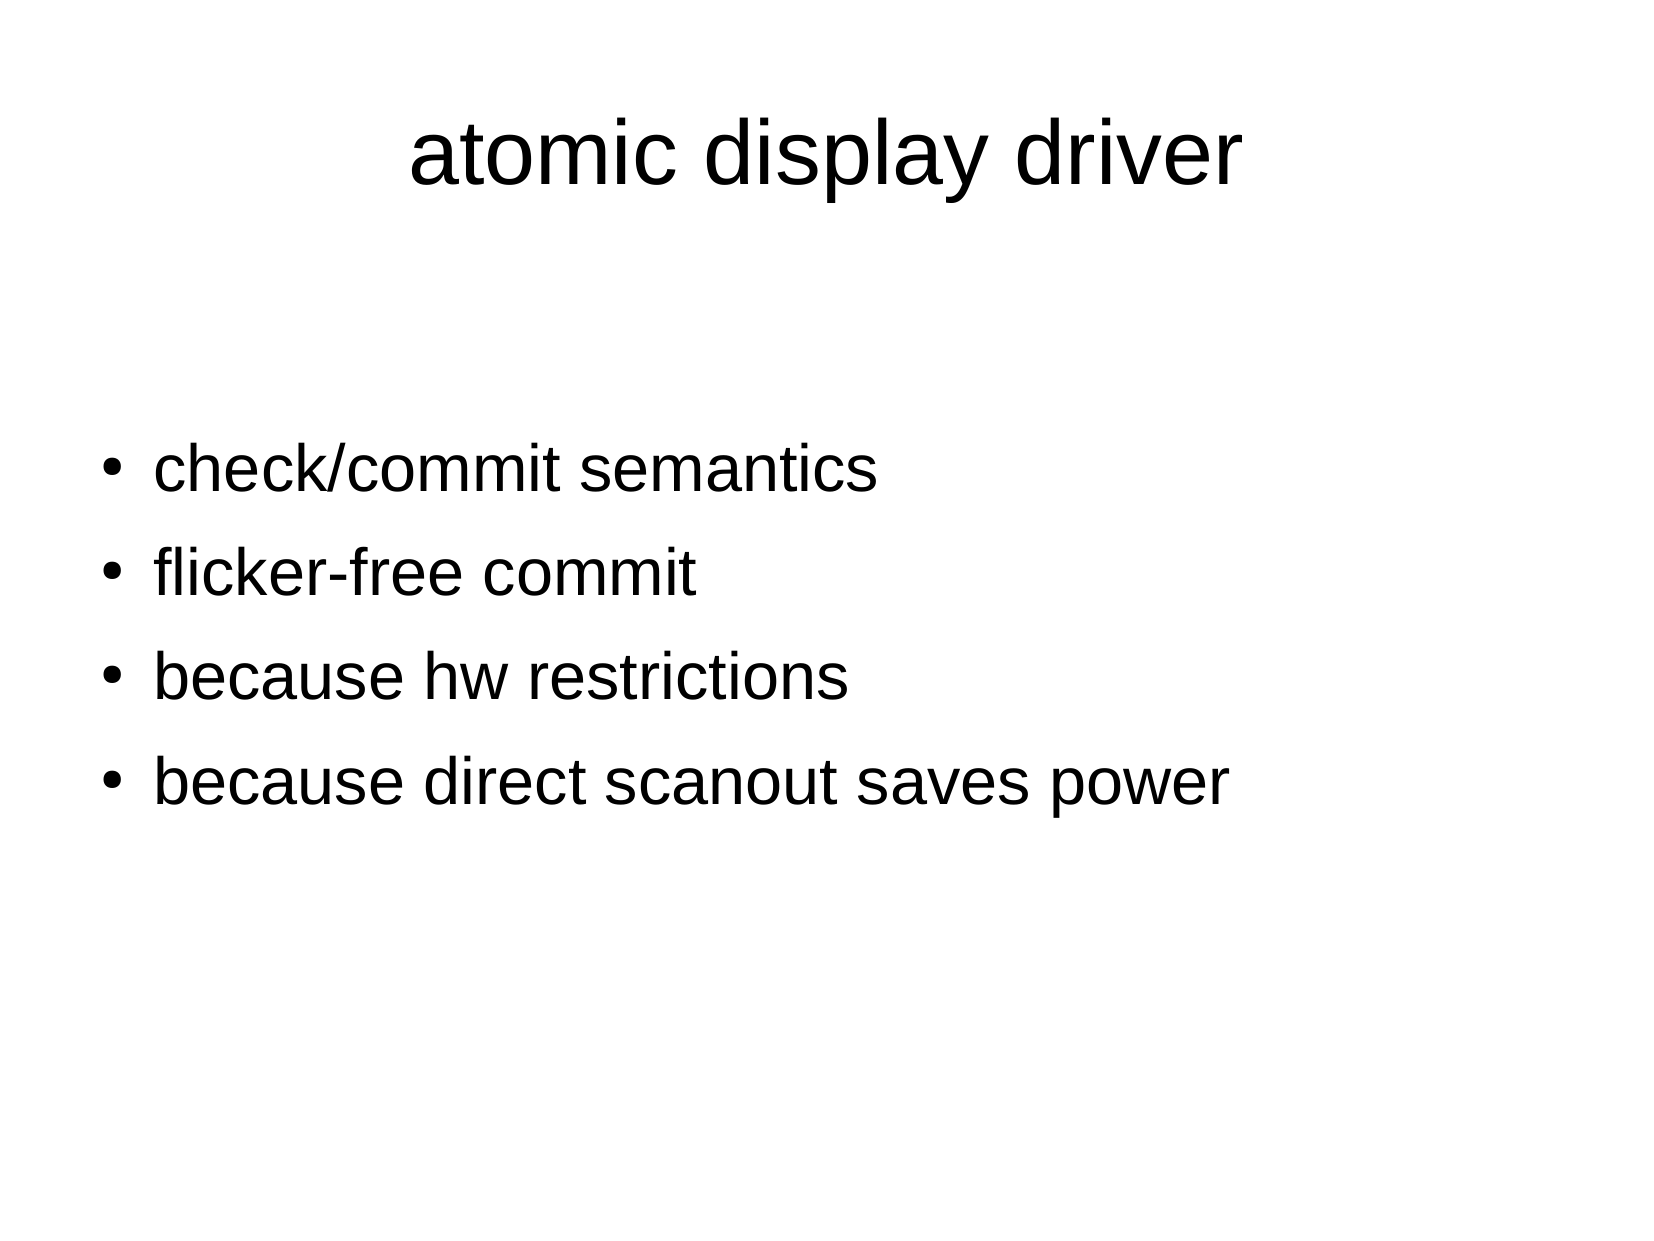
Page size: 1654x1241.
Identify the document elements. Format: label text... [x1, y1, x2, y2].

title atomic display driver [82, 49, 1571, 257]
list check/commit semantics flicker-free commit because hw restrictions because direct scanout saves power [82, 431, 1571, 1021]
